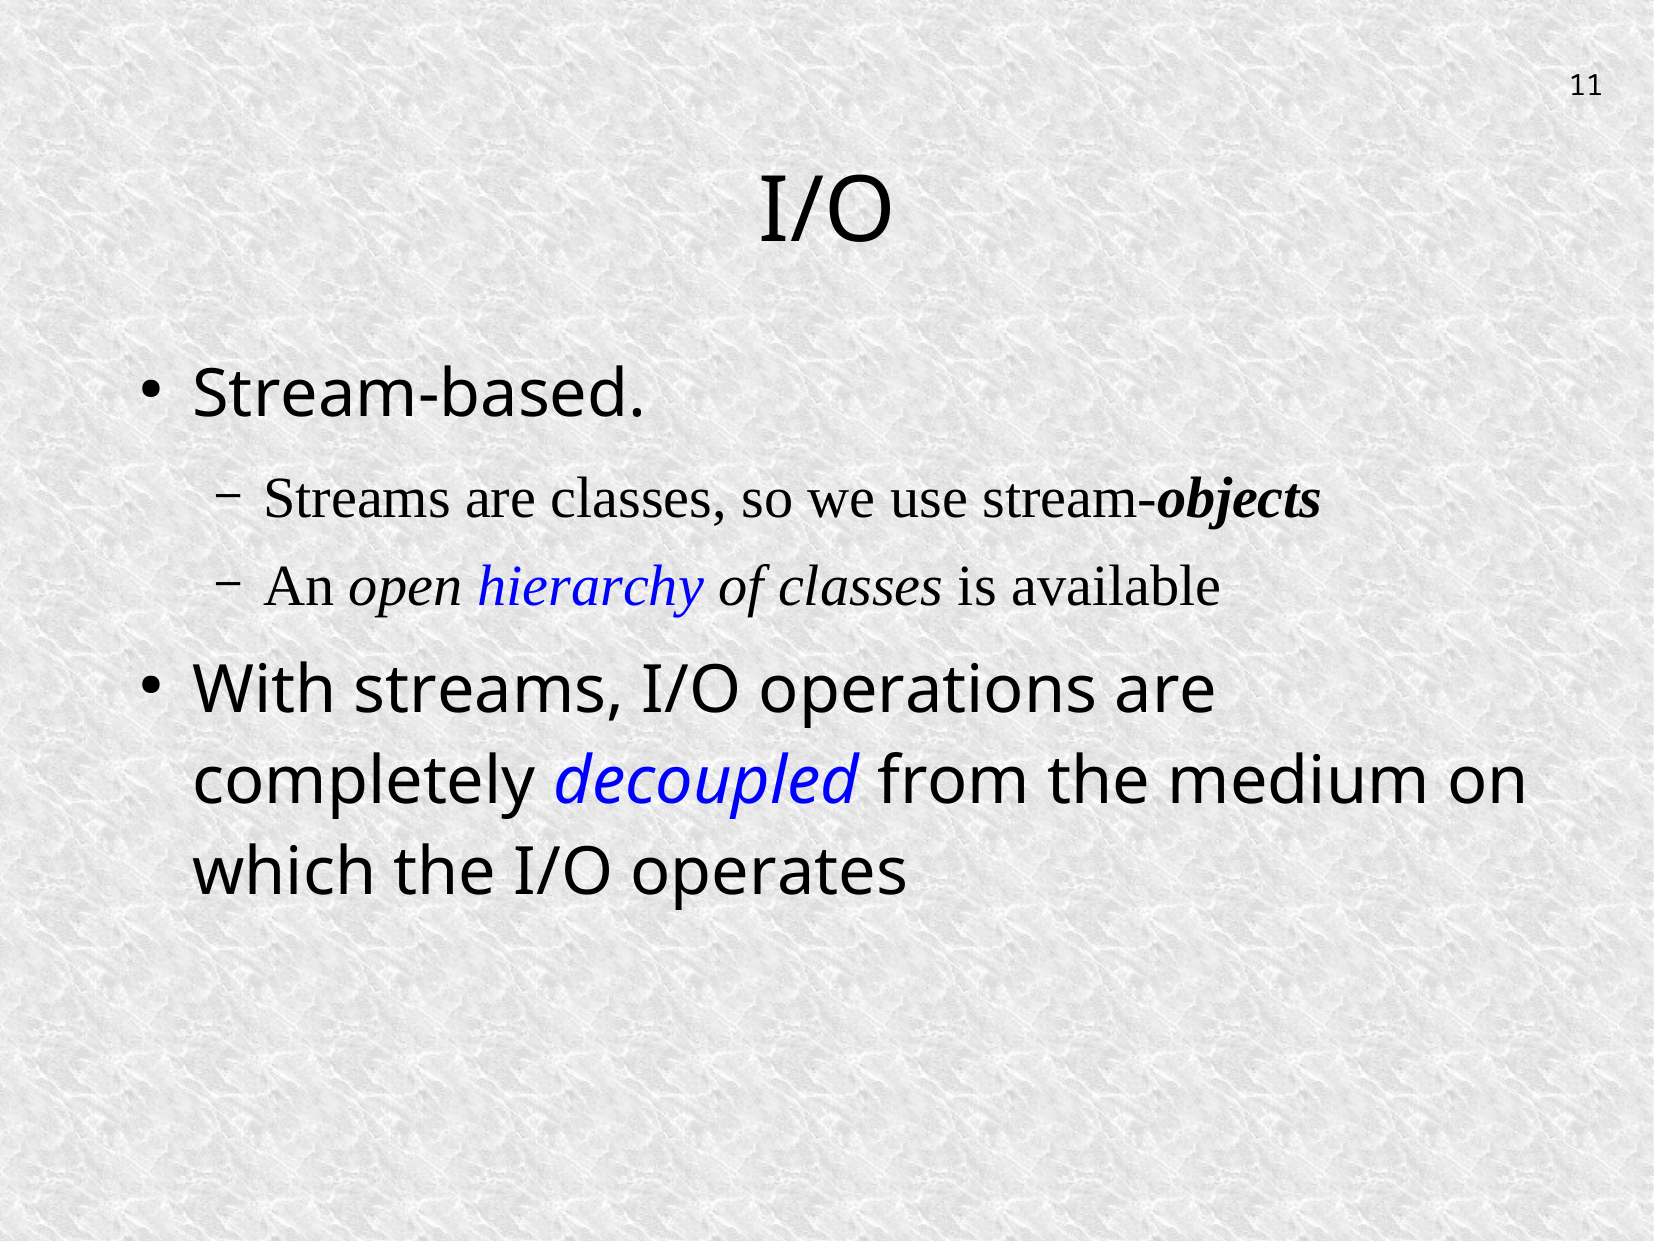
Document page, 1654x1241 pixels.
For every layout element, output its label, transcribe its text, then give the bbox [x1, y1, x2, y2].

picture [0, 0, 1654, 1241]
list Stream-based. Streams are classes, so we use stream-objects An open hierarchy of classes is available With streams, I/O operations are completely decoupled from the medium on which the I/O operates [121, 344, 1534, 1127]
title I/O [121, 102, 1534, 311]
